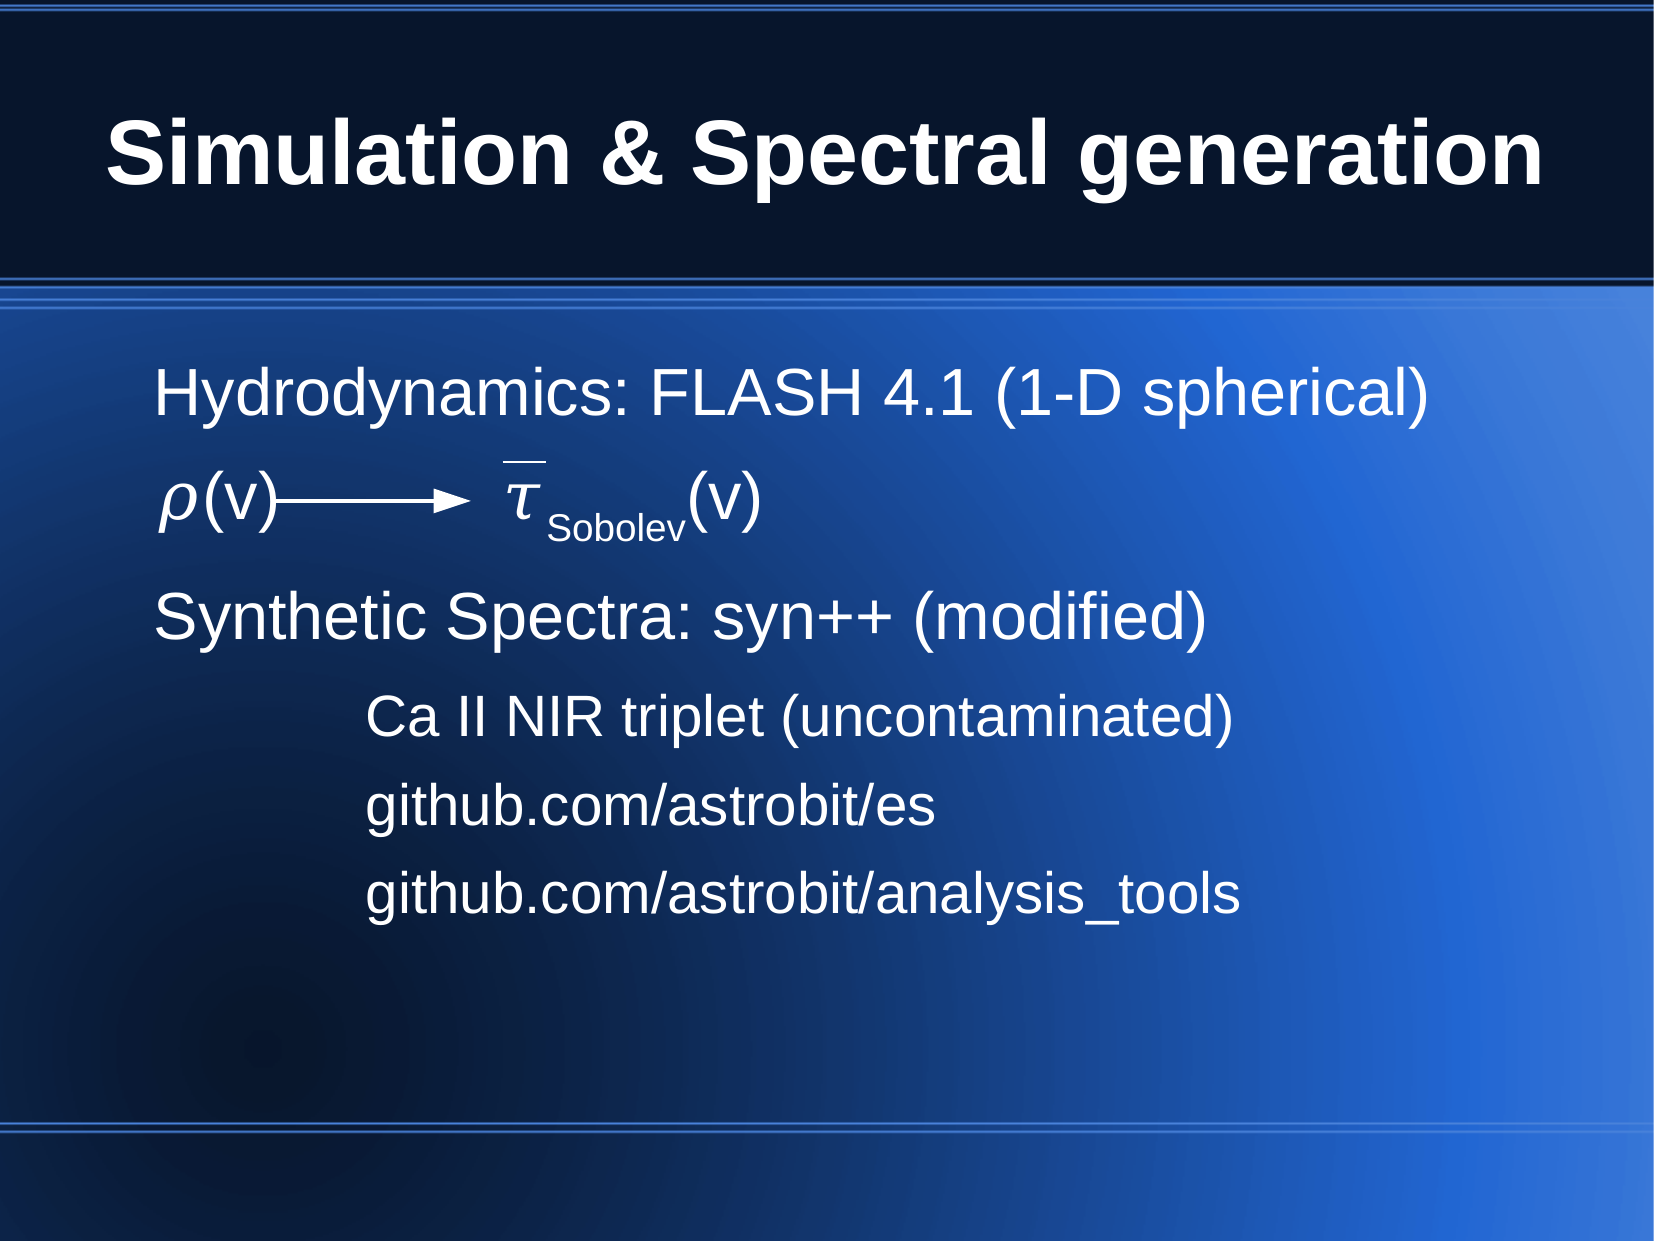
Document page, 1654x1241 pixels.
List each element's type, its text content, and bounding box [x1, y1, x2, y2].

picture [0, 0, 1654, 1241]
title Simulation & Spectral generation [82, 49, 1571, 257]
list Hydrodynamics: FLASH 4.1 (1-D spherical) 𝜌(v) 𝜏Sobolev(v) Synthetic Spectra: syn++ (modified) Ca II NIR triplet (uncontaminated) github.com/astrobit/es github.com/astrobit/analysis_tools [82, 355, 1571, 1100]
